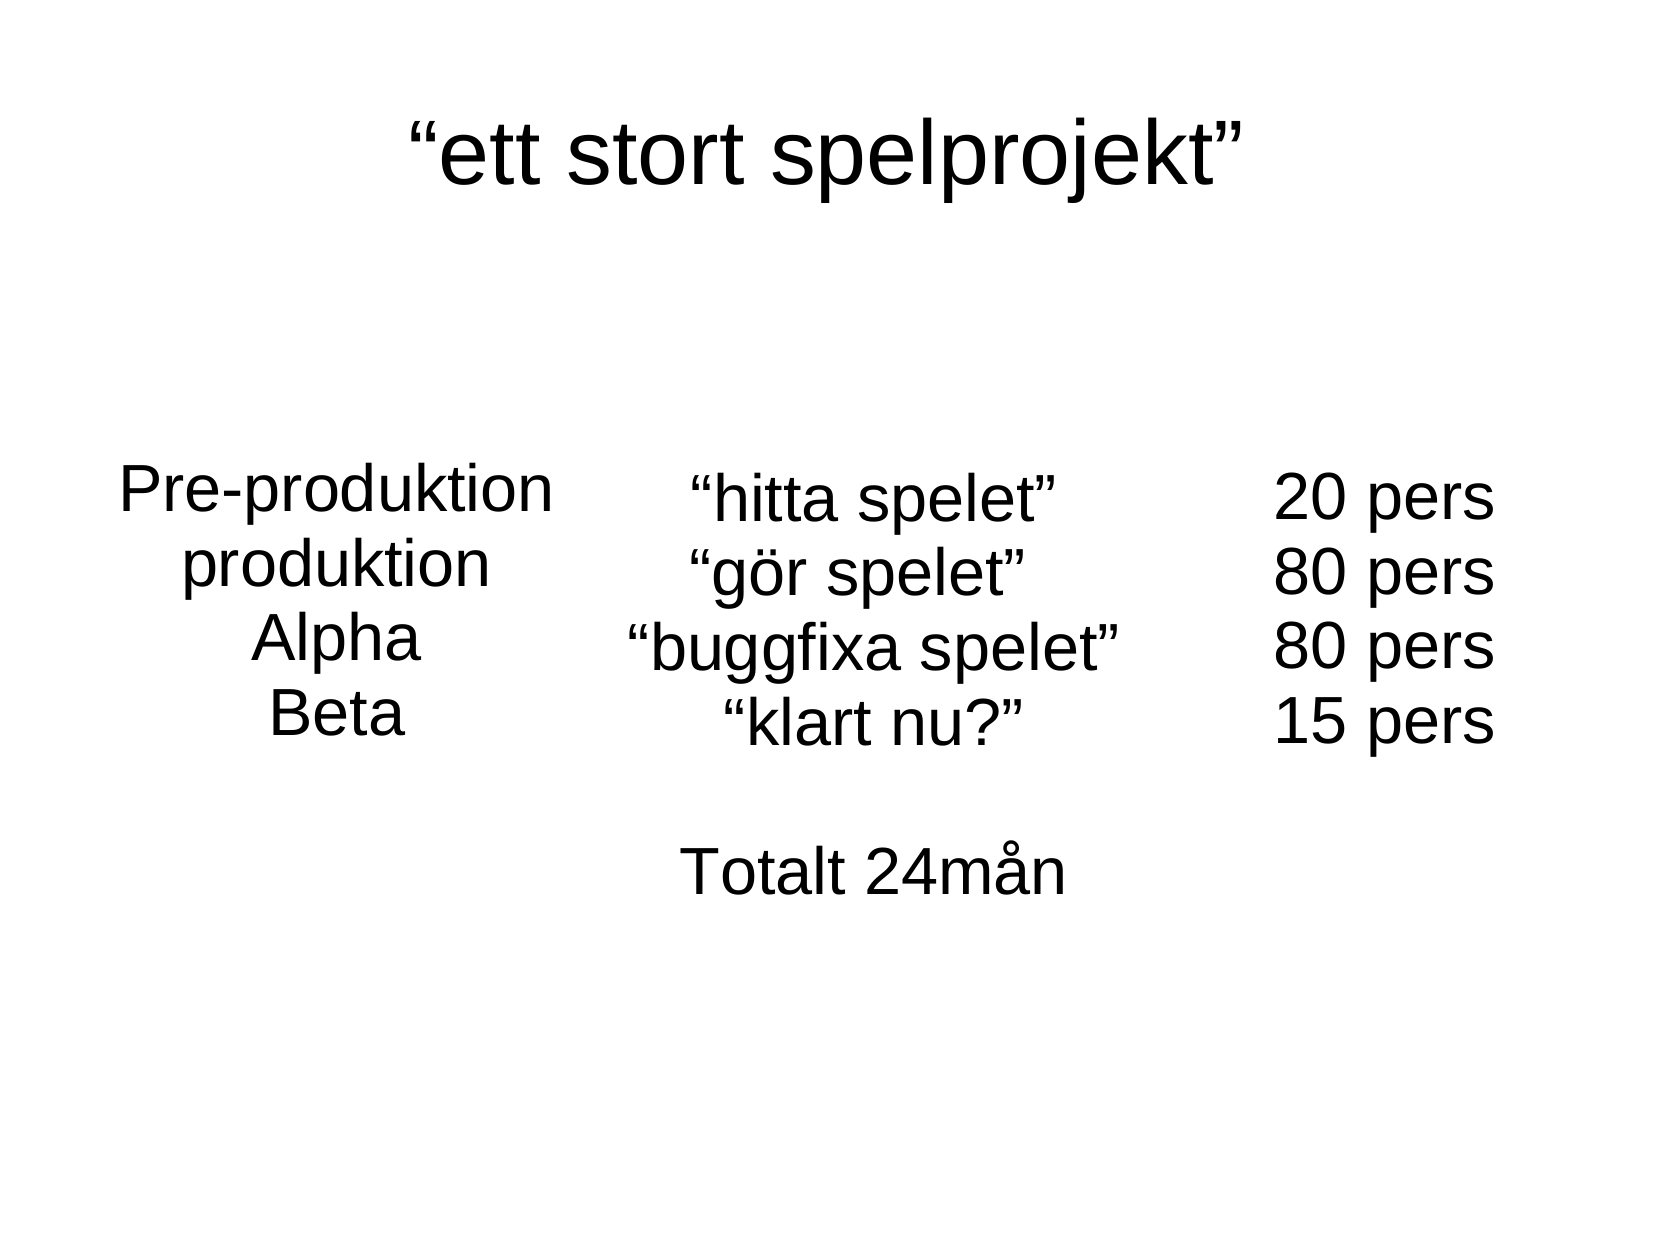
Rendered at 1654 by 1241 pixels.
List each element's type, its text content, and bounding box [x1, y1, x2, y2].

subtitle Pre-produktion produktion Alpha Beta [82, 265, 591, 1085]
title “ett stort spelprojekt” [82, 49, 1571, 257]
text_box “hitta spelet” “gör spelet” “buggfixa spelet” “klart nu?” Totalt 24mån [620, 275, 1128, 1095]
text_box 20 pers 80 pers 80 pers 15 pers [1175, 274, 1595, 1093]
